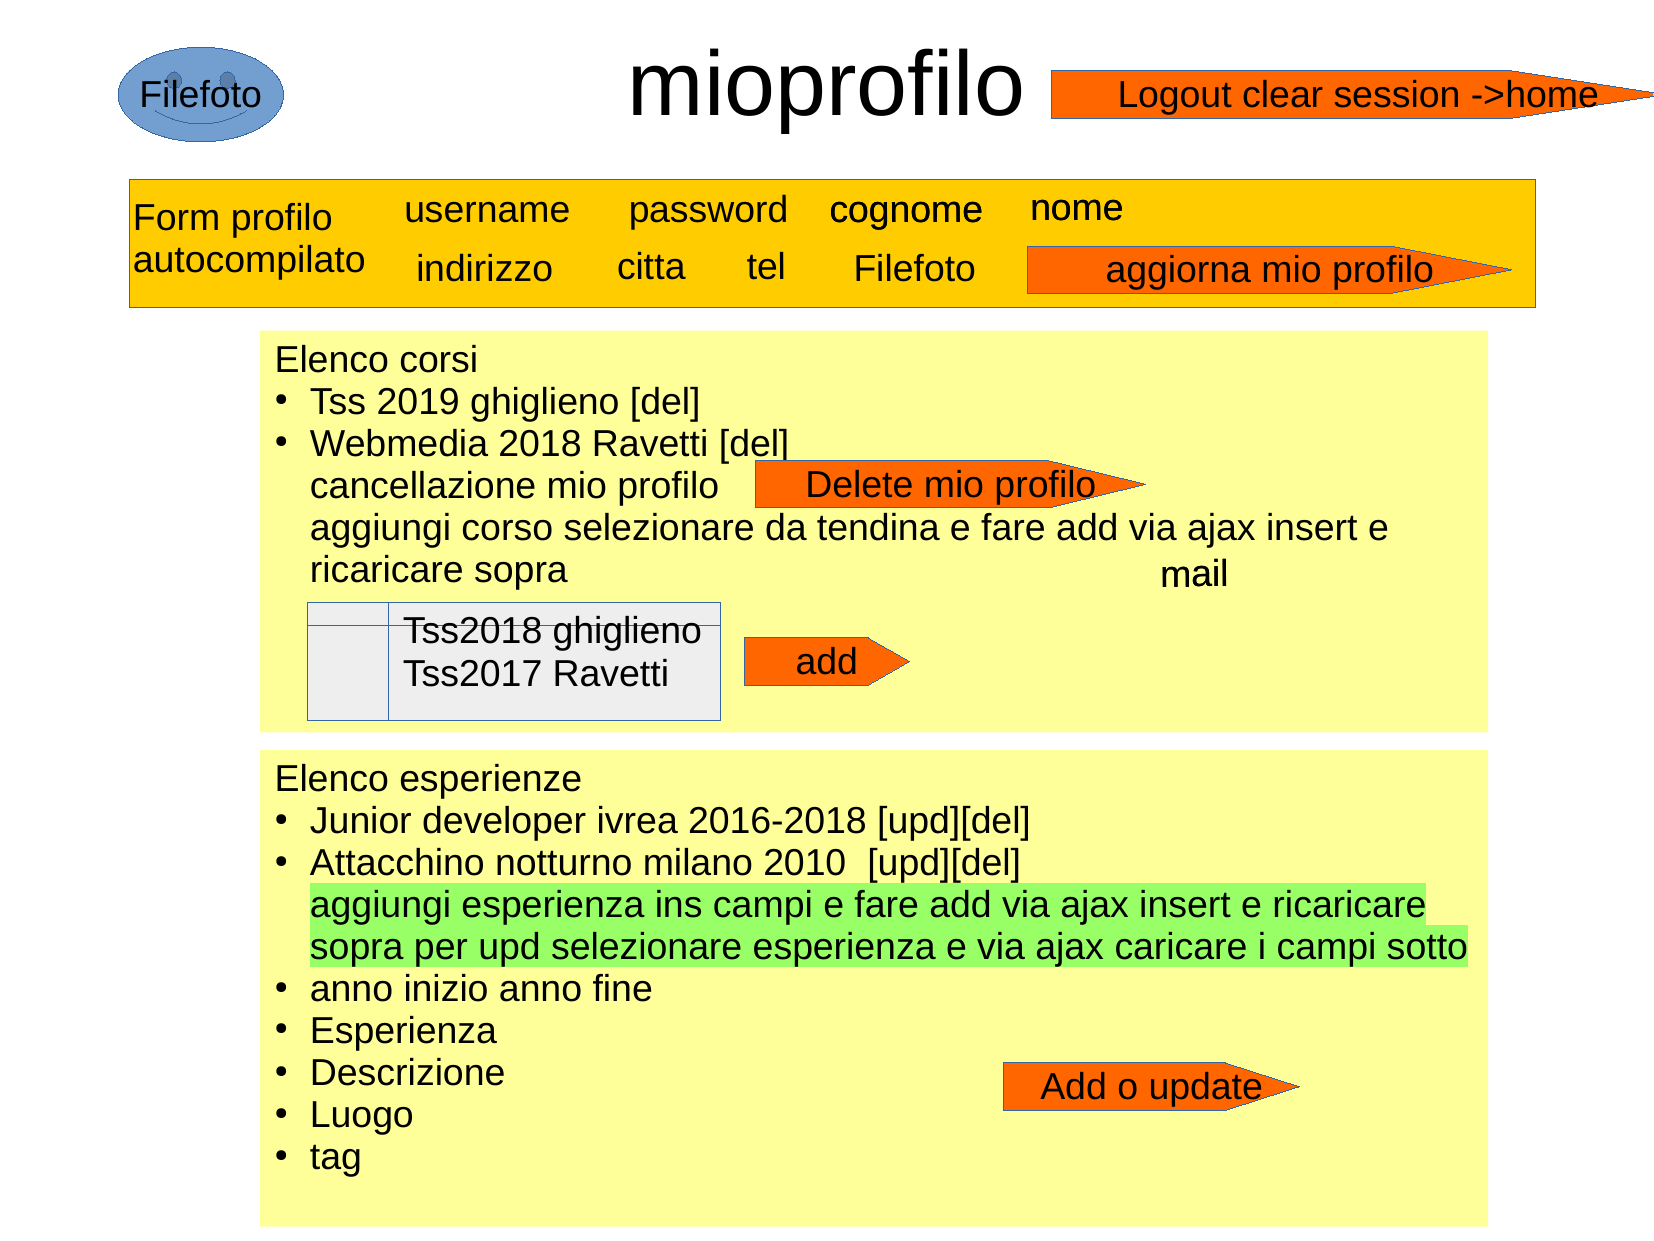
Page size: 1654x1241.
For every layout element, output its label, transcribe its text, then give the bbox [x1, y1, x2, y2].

text_box Delete mio profilo [755, 460, 1146, 508]
text_box Form profilo autocompilato [118, 188, 401, 288]
text_box nome [1127, 177, 1477, 245]
text_box Logout clear session ->home [1051, 70, 1654, 119]
text_box [129, 288, 401, 308]
text_box Tss2018 ghiglieno Tss2017 Ravetti [307, 602, 721, 721]
text_box Filefoto [838, 238, 1300, 340]
text_box [129, 179, 681, 188]
text_box mail [1145, 543, 1607, 613]
text_box Filefoto [118, 47, 284, 142]
text_box indirizzo [401, 238, 732, 308]
text_box cognome [814, 179, 1276, 238]
text_box tel [731, 236, 1193, 306]
text_box [1300, 179, 1536, 308]
text_box password [613, 179, 1015, 238]
text_box add [744, 637, 910, 686]
text_box Elenco esperienze Junior developer ivrea 2016-2018 [upd][del] Attacchino notturno milano 2010 [upd][del] aggiungi esperienza ins campi e fare add via ajax insert e ricaricare sopra per upd selezionare esperienza e via ajax caricare i campi sotto anno inizio anno fine Esperienza Descrizione Luogo tag [259, 750, 1489, 1227]
text_box Elenco corsi Tss 2019 ghiglieno [del] Webmedia 2018 Ravetti [del] cancellazione mio profilo aggiungi corso selezionare da tendina e fare add via ajax insert e ricaricare sopra [259, 330, 1489, 733]
title mioprofilo [82, 32, 1571, 136]
text_box username [389, 179, 851, 249]
text_box Add o update [1003, 1062, 1300, 1111]
text_box aggiorna mio profilo [1300, 246, 1512, 294]
